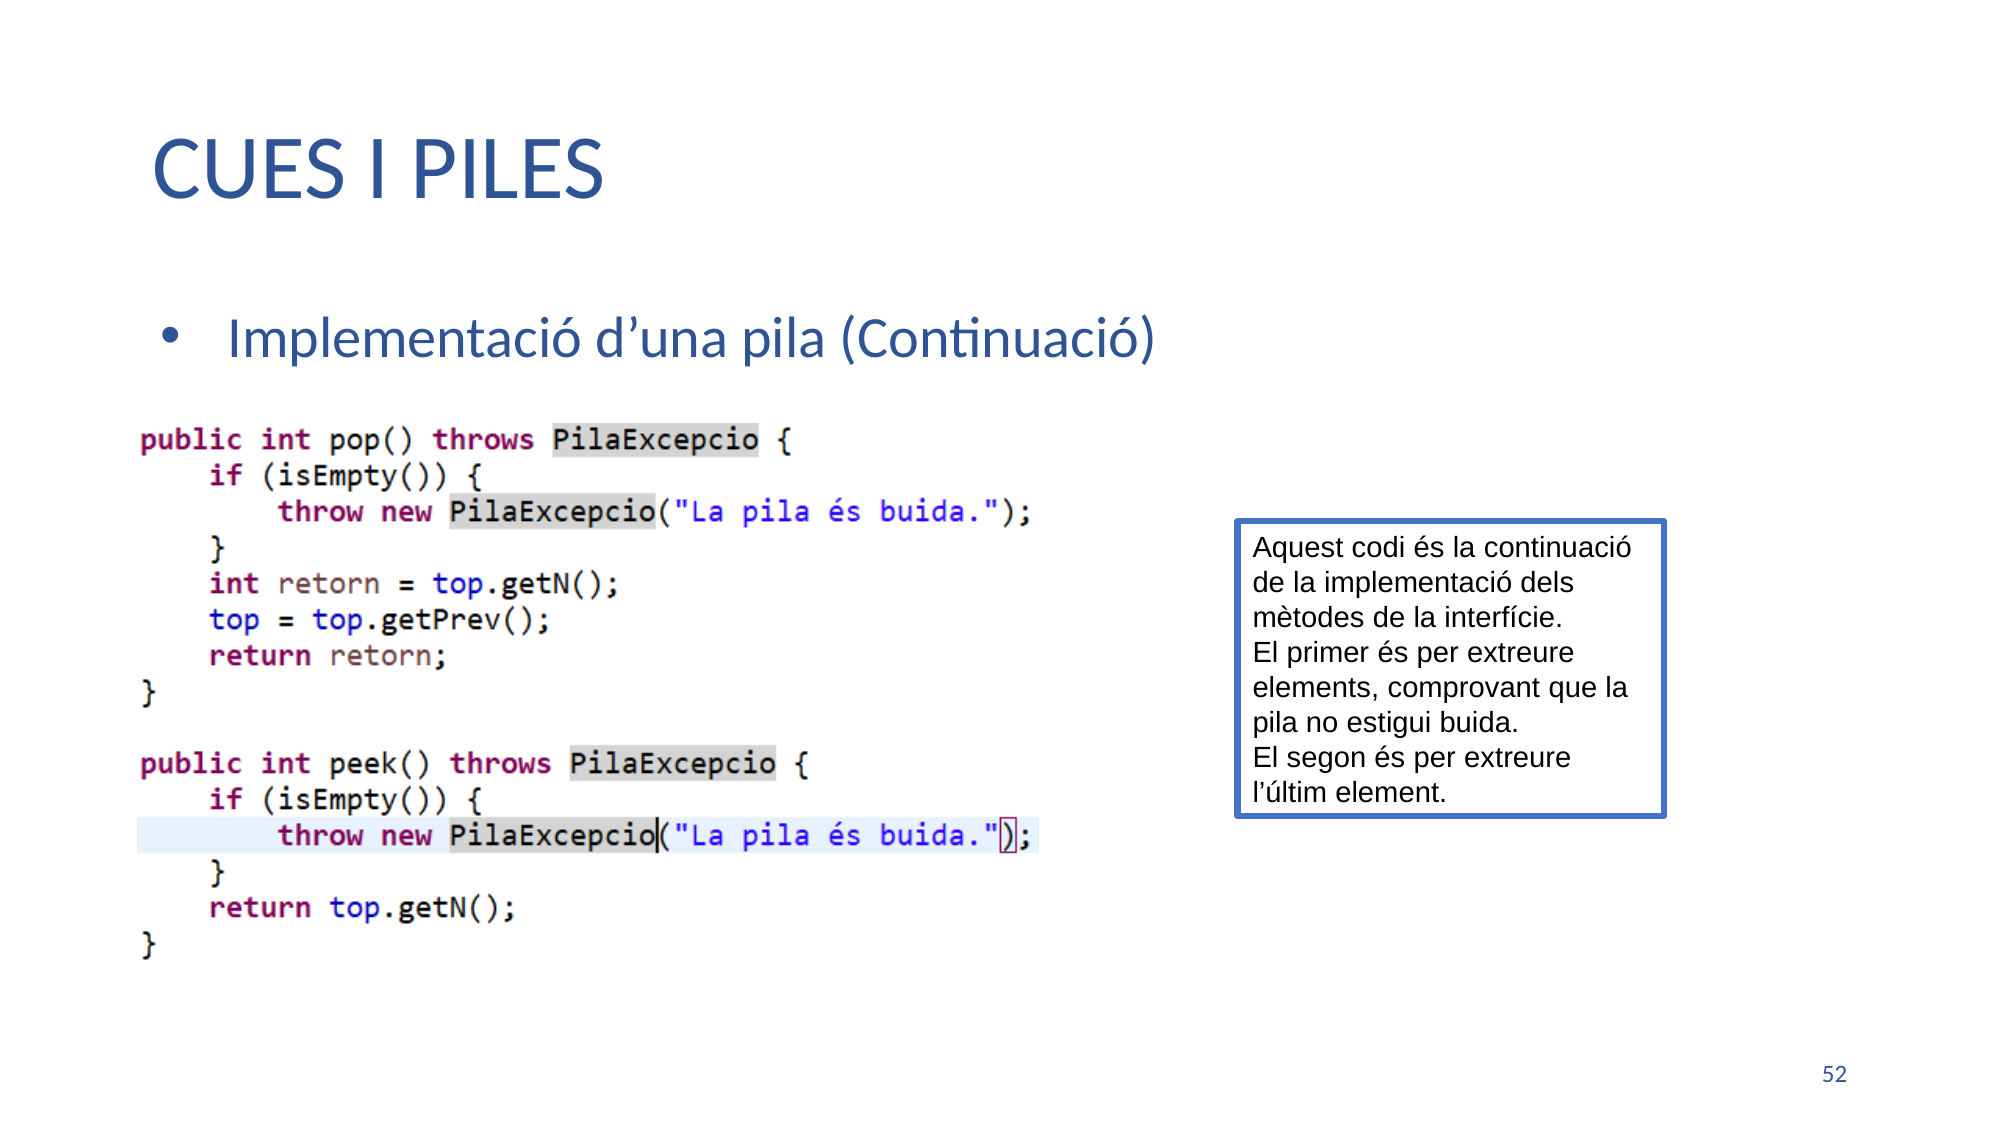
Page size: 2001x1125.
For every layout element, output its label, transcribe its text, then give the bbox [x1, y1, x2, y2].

slide_number <number> [1412, 1042, 1863, 1103]
text_box Aquest codi és la continuació de la implementació dels mètodes de la interfície. El primer és per extreure elements, comprovant que la pila no estigui buida. El segon és per extreure l’últim element. [1237, 521, 1664, 816]
picture [137, 423, 1039, 966]
list Implementació d’una pila (Continuació) [137, 299, 1863, 1014]
title CUES I PILES [137, 59, 1863, 278]
